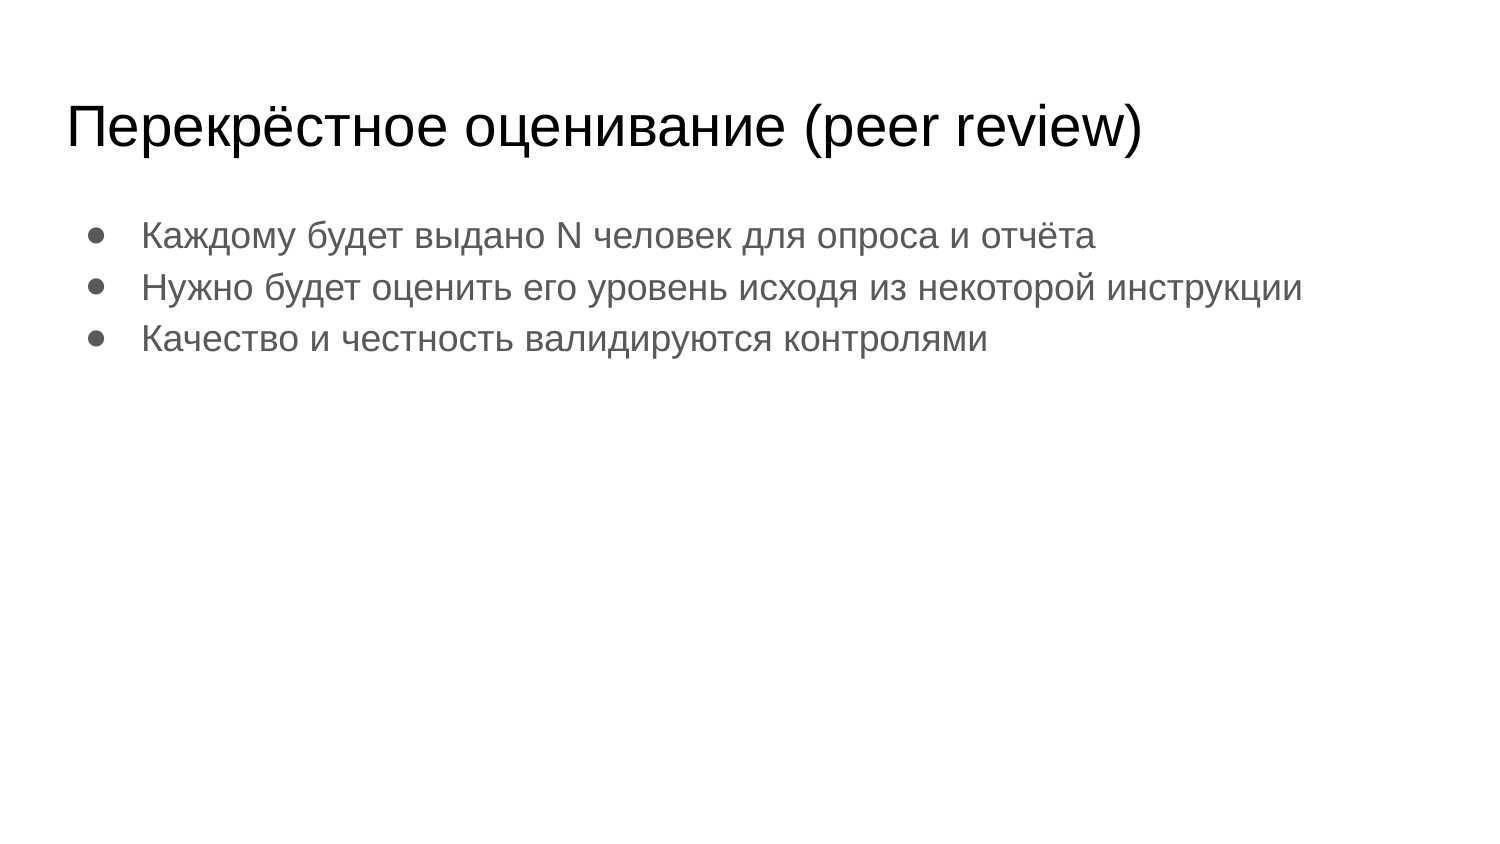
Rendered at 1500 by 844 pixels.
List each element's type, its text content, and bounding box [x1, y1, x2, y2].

title Перекрёстное оценивание (peer review) [51, 72, 1449, 167]
list Каждому будет выдано N человек для опроса и отчёта Нужно будет оценить его уровень исходя из некоторой инструкции Качество и честность валидируются контролями [51, 189, 1449, 750]
